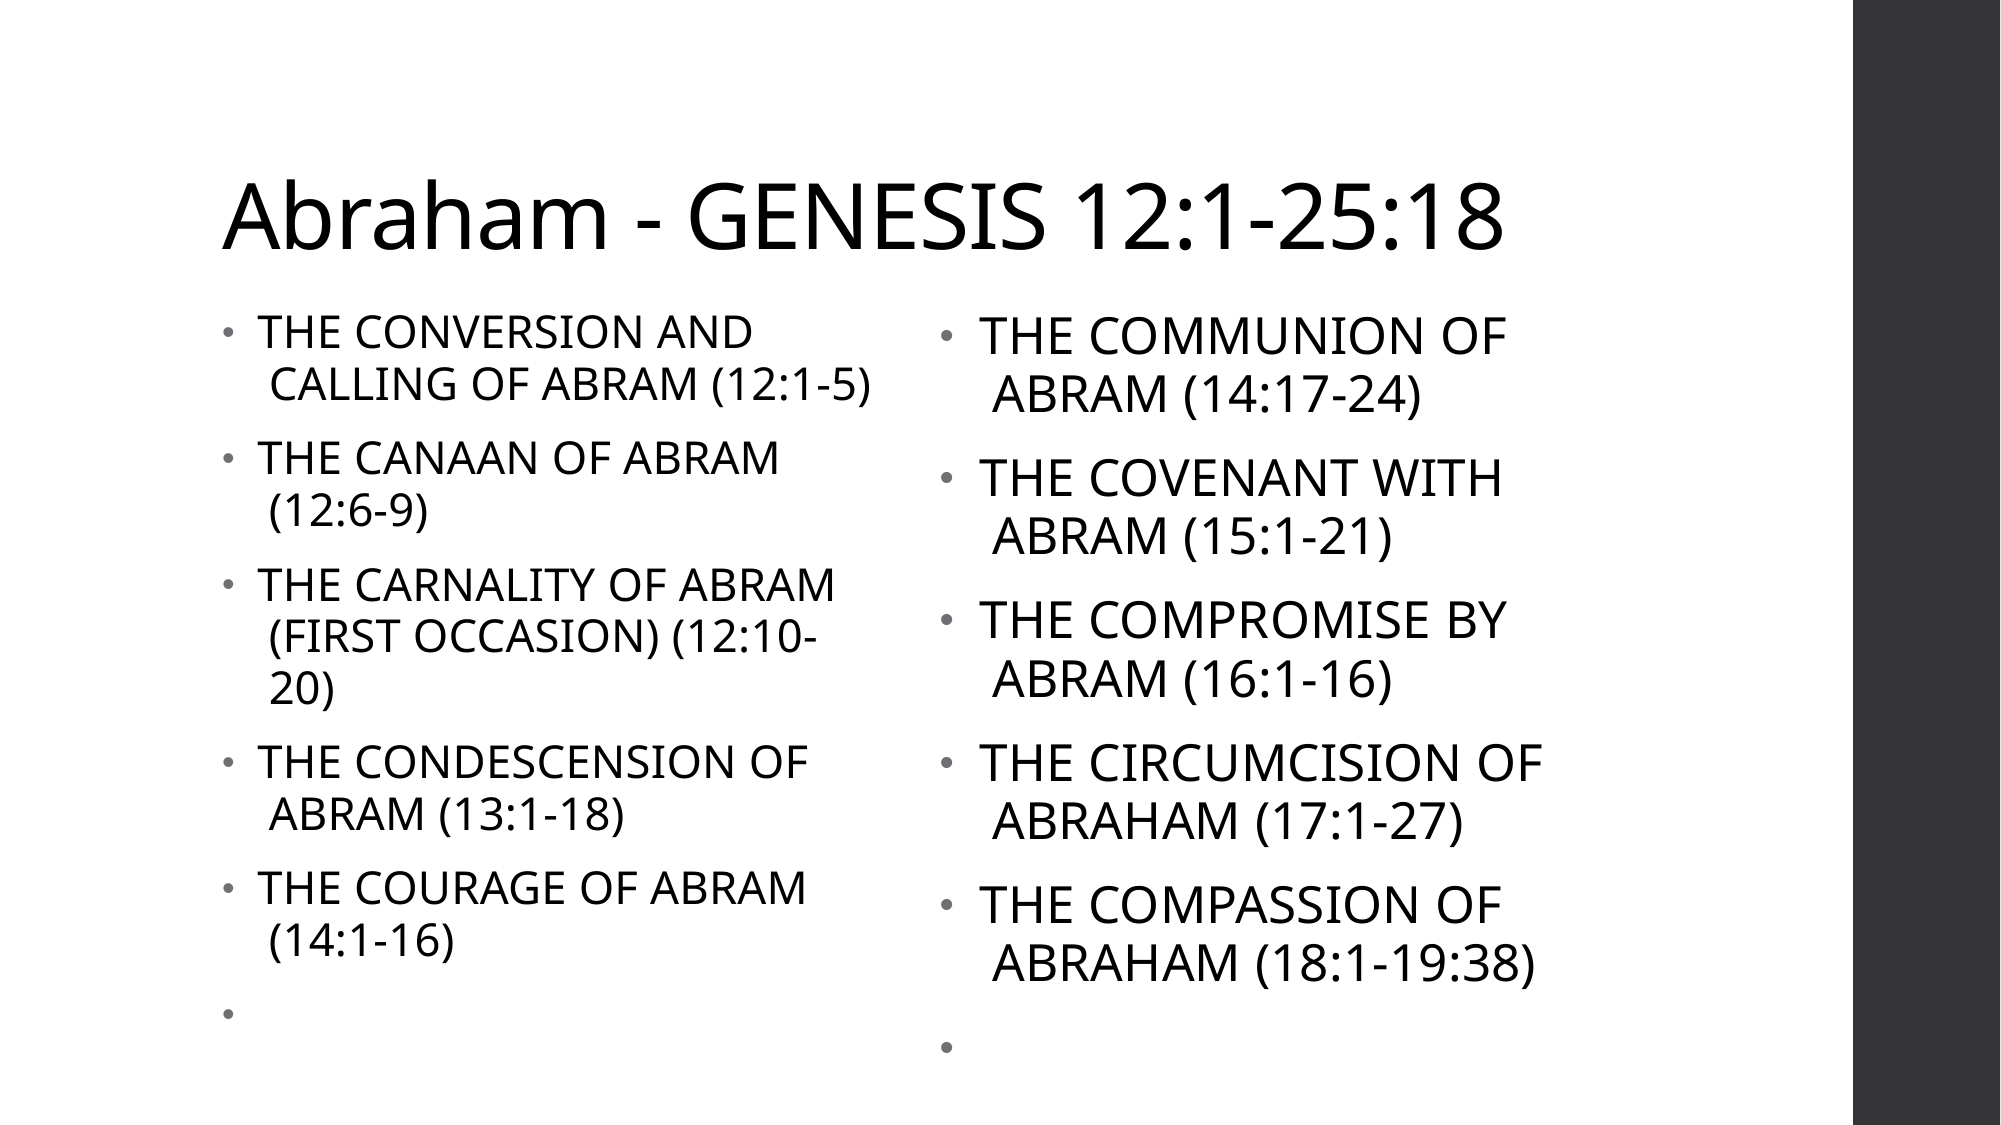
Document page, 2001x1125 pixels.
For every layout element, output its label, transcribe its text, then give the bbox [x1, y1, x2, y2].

list THE COMMUNION OF ABRAM (14:17-24) THE COVENANT WITH ABRAM (15:1-21) THE COMPROMISE BY ABRAM (16:1-16) THE CIRCUMCISION OF ABRAHAM (17:1-27) THE COMPASSION OF ABRAHAM (18:1-19:38) [924, 299, 1617, 1014]
list THE CONVERSION AND CALLING OF ABRAM (12:1-5) THE CANAAN OF ABRAM (12:6-9) THE CARNALITY OF ABRAM (FIRST OCCASION) (12:10-20) THE CONDESCENSION OF ABRAM (13:1-18) THE COURAGE OF ABRAM (14:1-16) [207, 299, 900, 1014]
title Abraham - GENESIS 12:1-25:18 [206, 60, 1797, 278]
